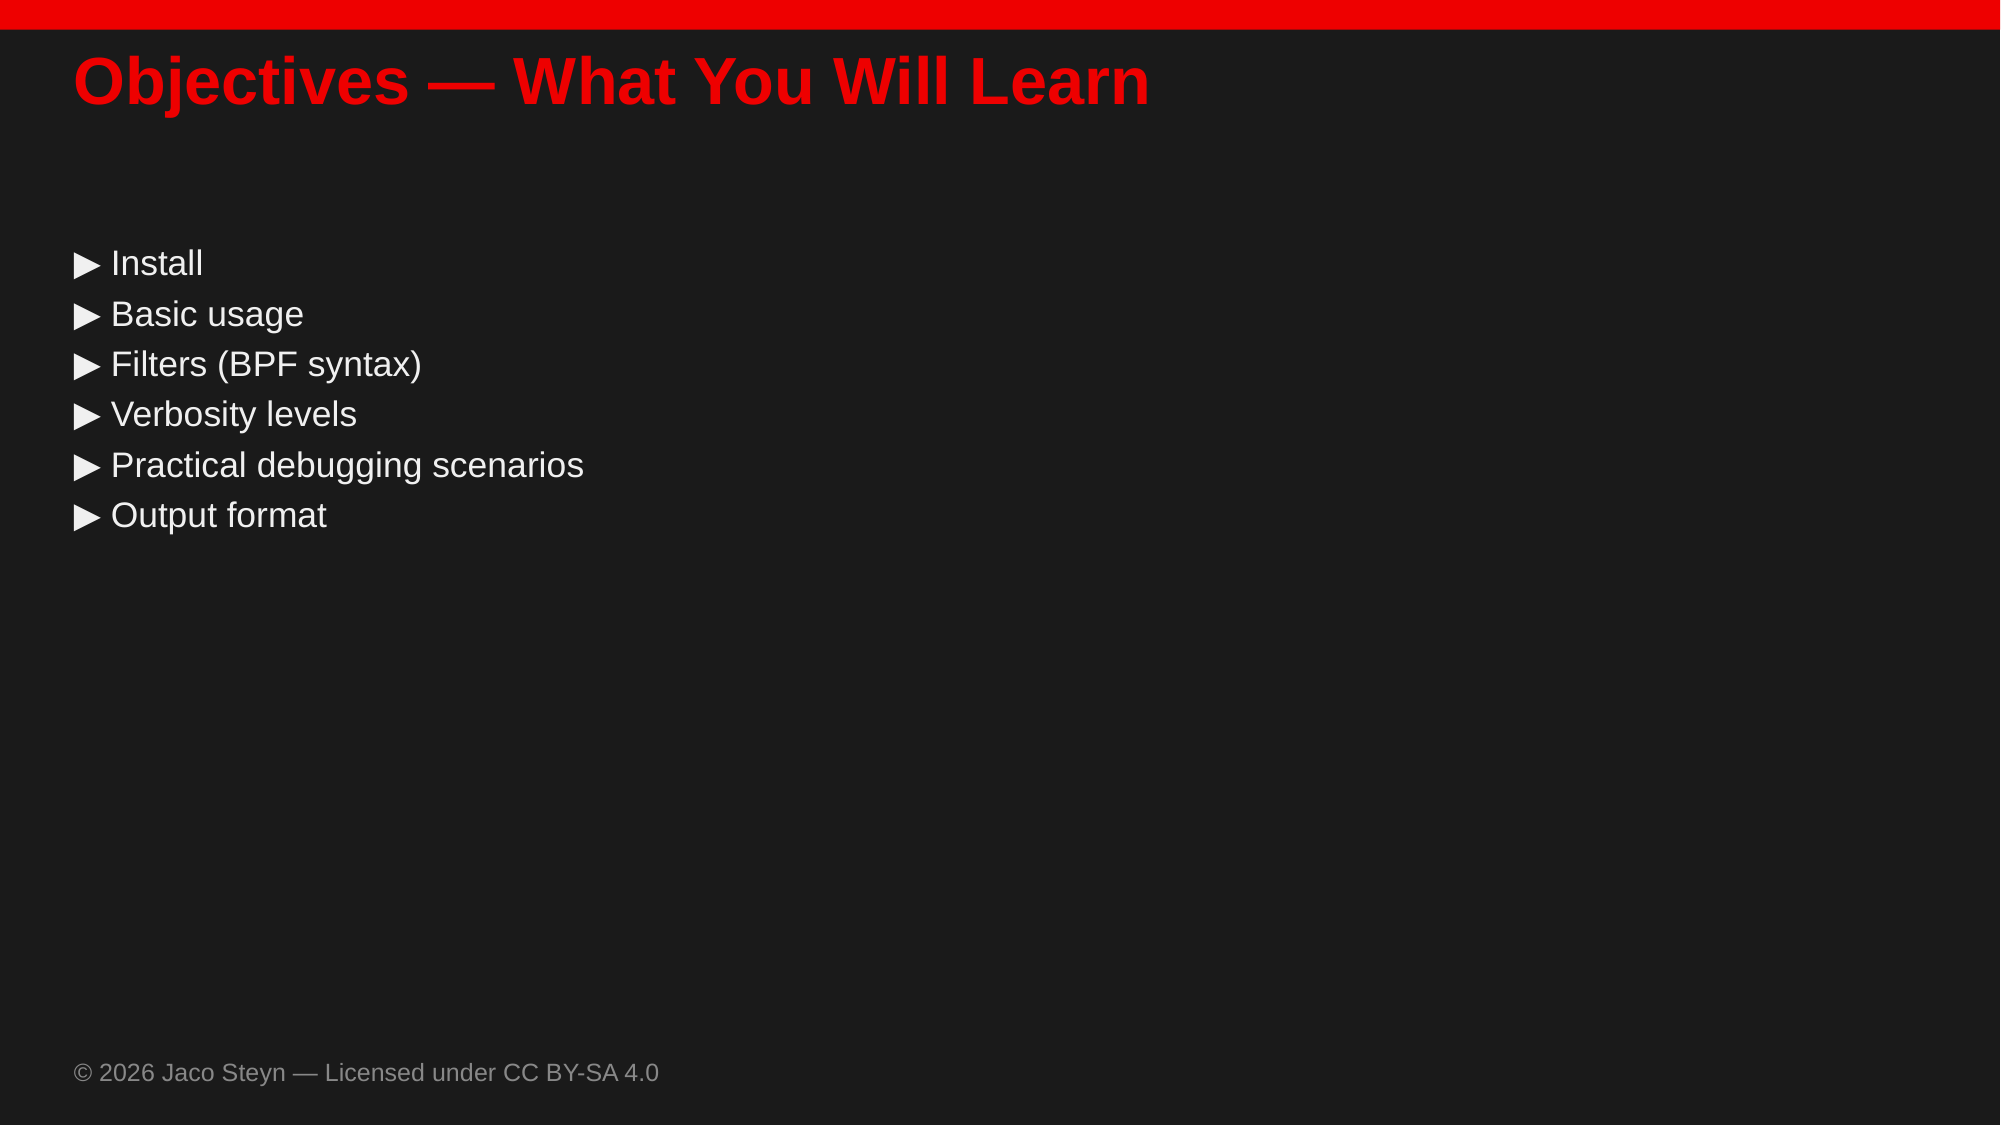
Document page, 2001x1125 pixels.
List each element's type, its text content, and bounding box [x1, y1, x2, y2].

text_box Objectives — What You Will Learn [59, 36, 1942, 208]
text_box ▶ Install ▶ Basic usage ▶ Filters (BPF syntax) ▶ Verbosity levels ▶ Practical debugging scenarios ▶ Output format [59, 236, 1942, 1037]
text_box [0, 0, 2001, 30]
text_box © 2026 Jaco Steyn — Licensed under CC BY-SA 4.0 [59, 1051, 1942, 1093]
